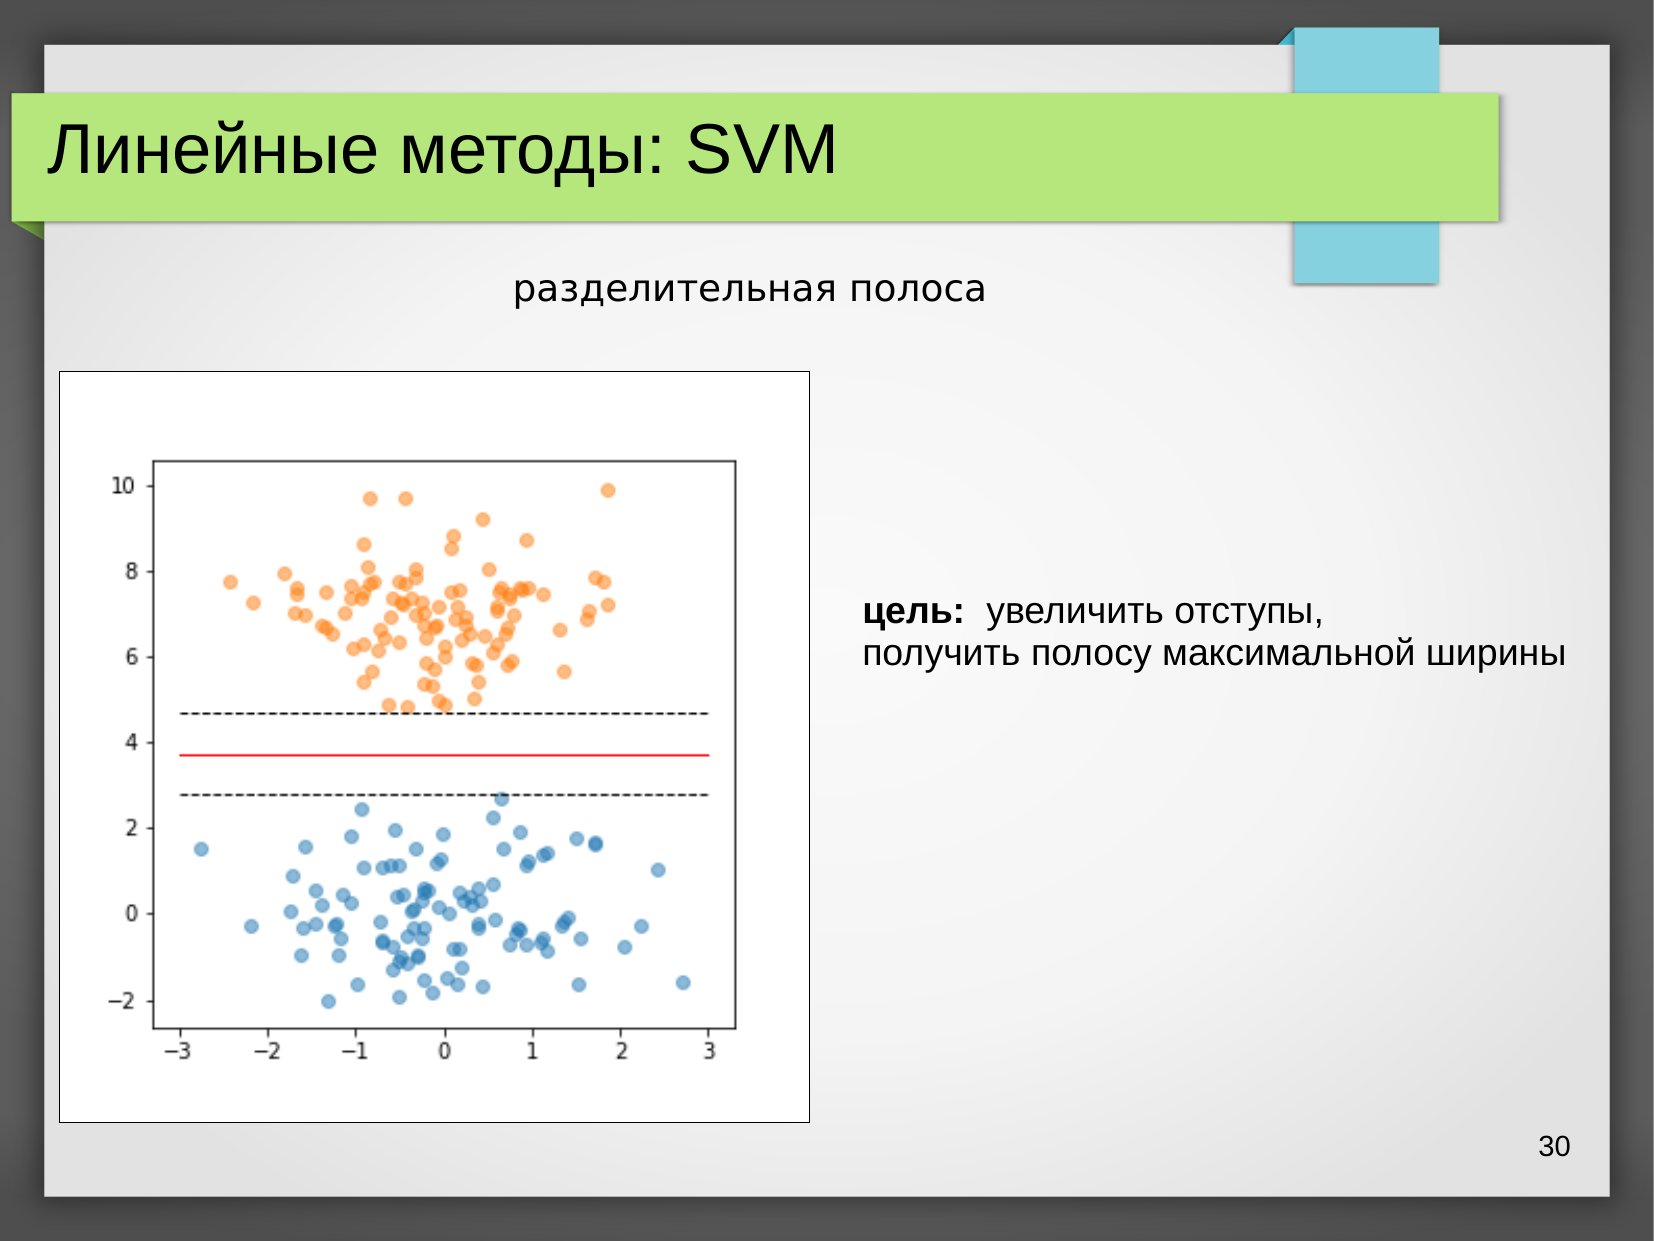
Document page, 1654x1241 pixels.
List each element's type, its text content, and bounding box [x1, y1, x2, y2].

text_box цель: увеличить отступы, получить полосу максимальной ширины [862, 555, 1583, 709]
title Линейные методы: SVM [47, 109, 1501, 189]
text_box разделительная полоса [342, 259, 1158, 319]
picture [0, 0, 1654, 1241]
